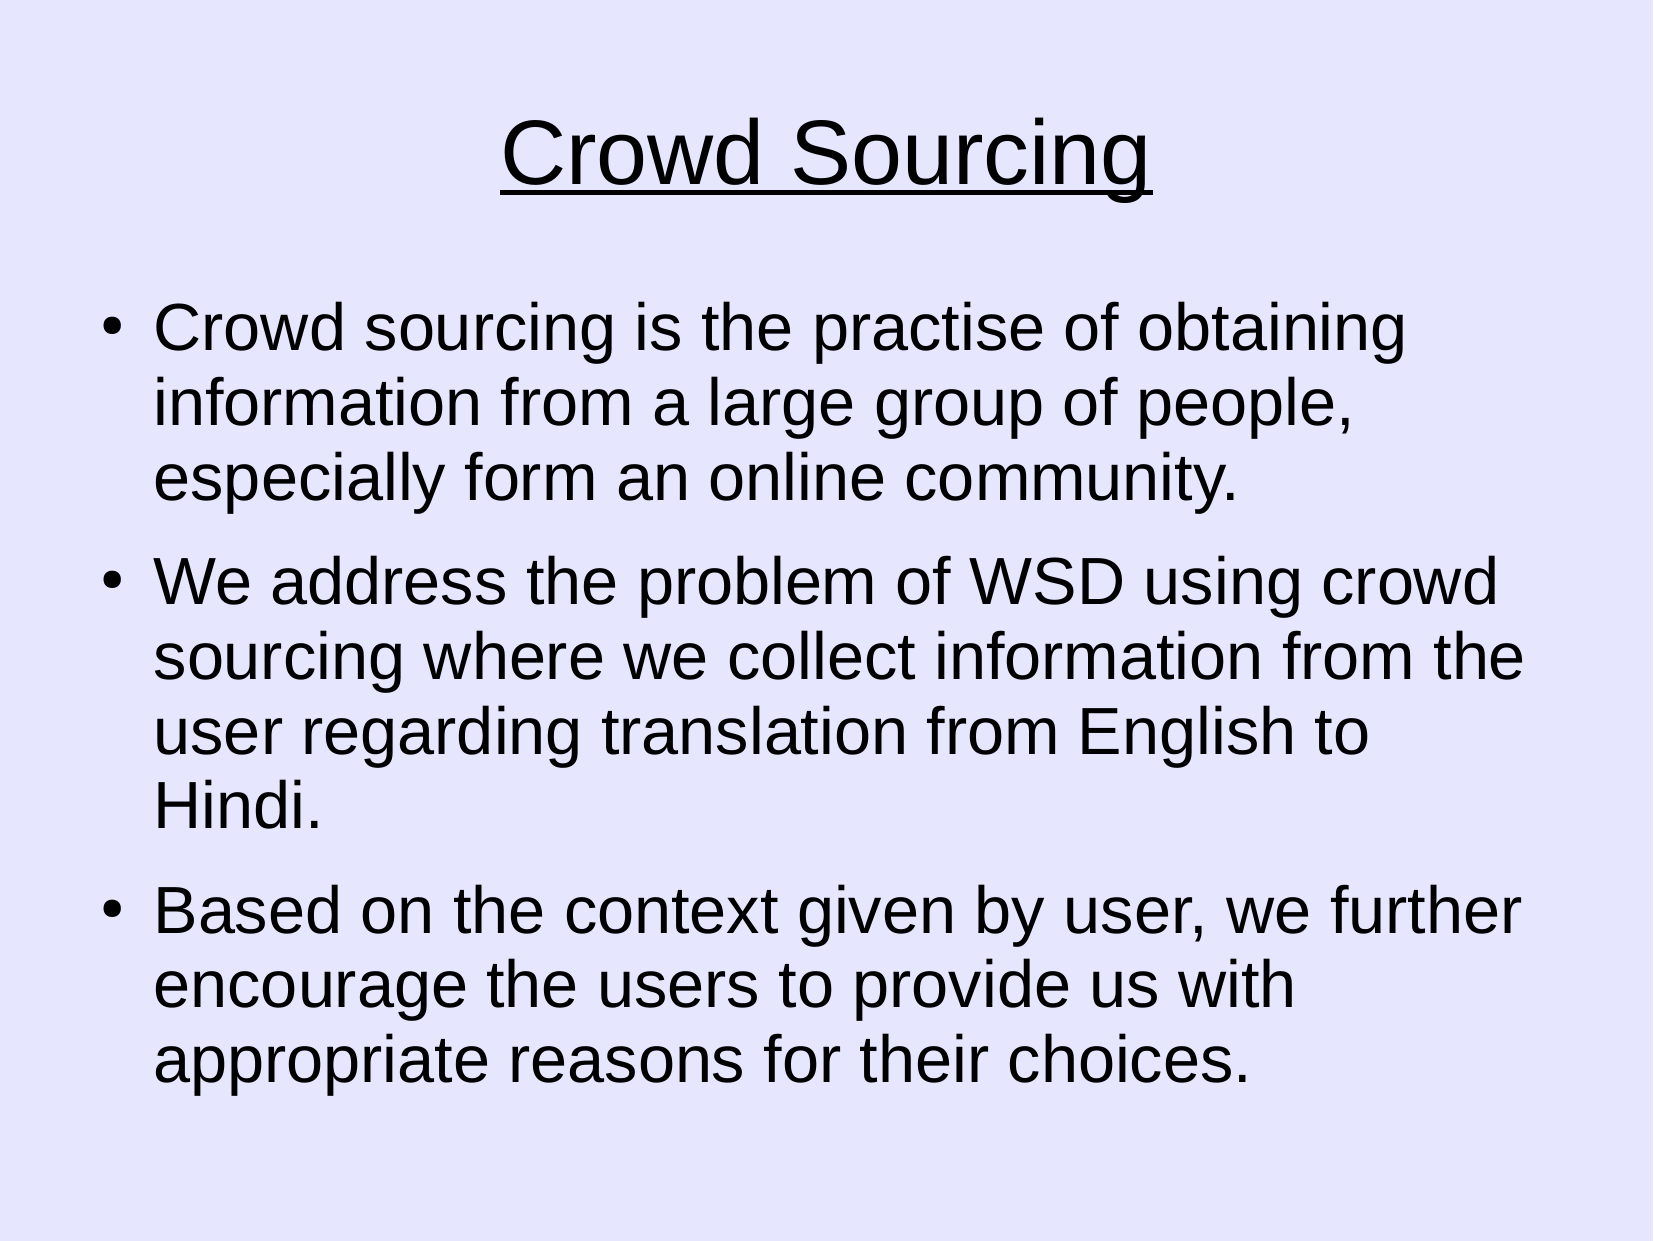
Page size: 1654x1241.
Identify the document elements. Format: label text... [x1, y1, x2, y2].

title Crowd Sourcing [82, 49, 1571, 257]
list Crowd sourcing is the practise of obtaining information from a large group of people, especially form an online community. We address the problem of WSD using crowd sourcing where we collect information from the user regarding translation from English to Hindi. Based on the context given by user, we further encourage the users to provide us with appropriate reasons for their choices. [82, 290, 1538, 1126]
